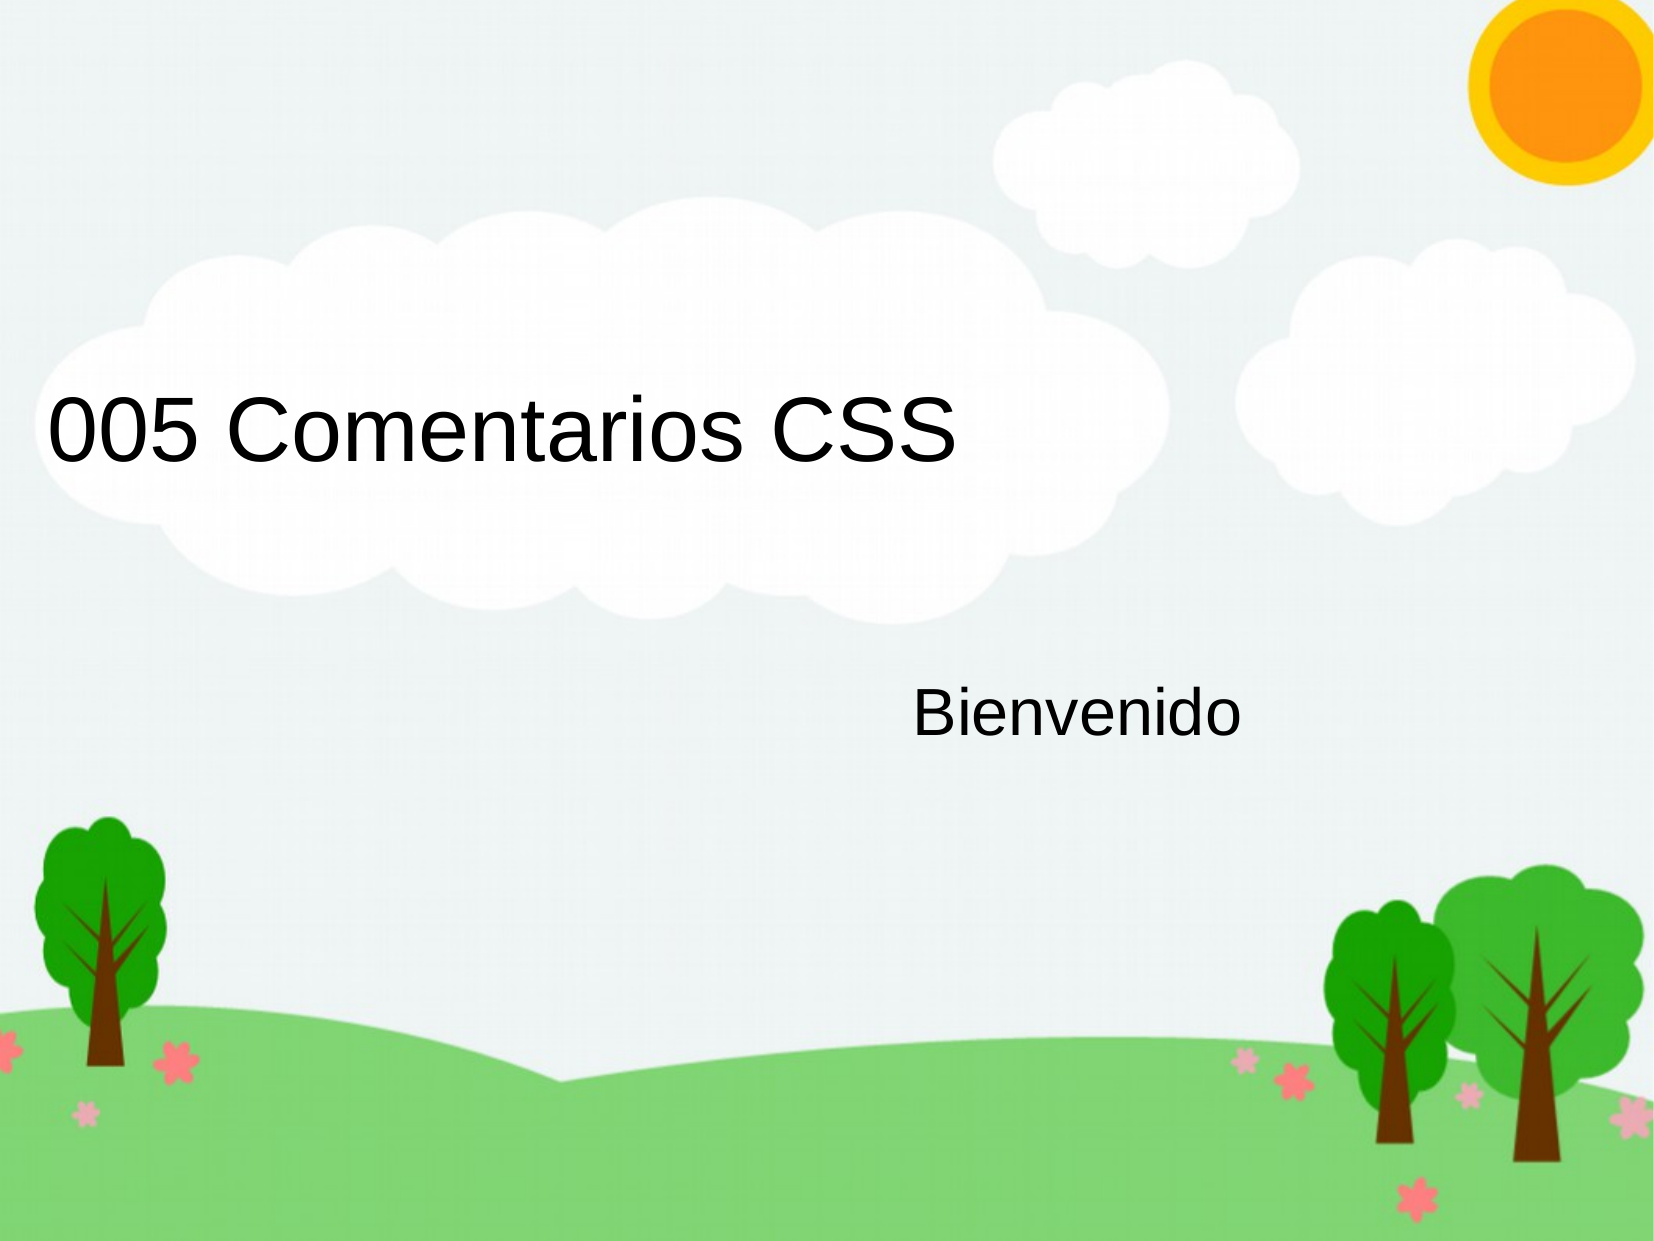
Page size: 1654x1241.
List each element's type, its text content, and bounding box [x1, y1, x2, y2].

subtitle Bienvenido [661, 632, 1512, 792]
title 005 Comentarios CSS [47, 283, 1512, 577]
picture [0, 0, 1654, 1241]
